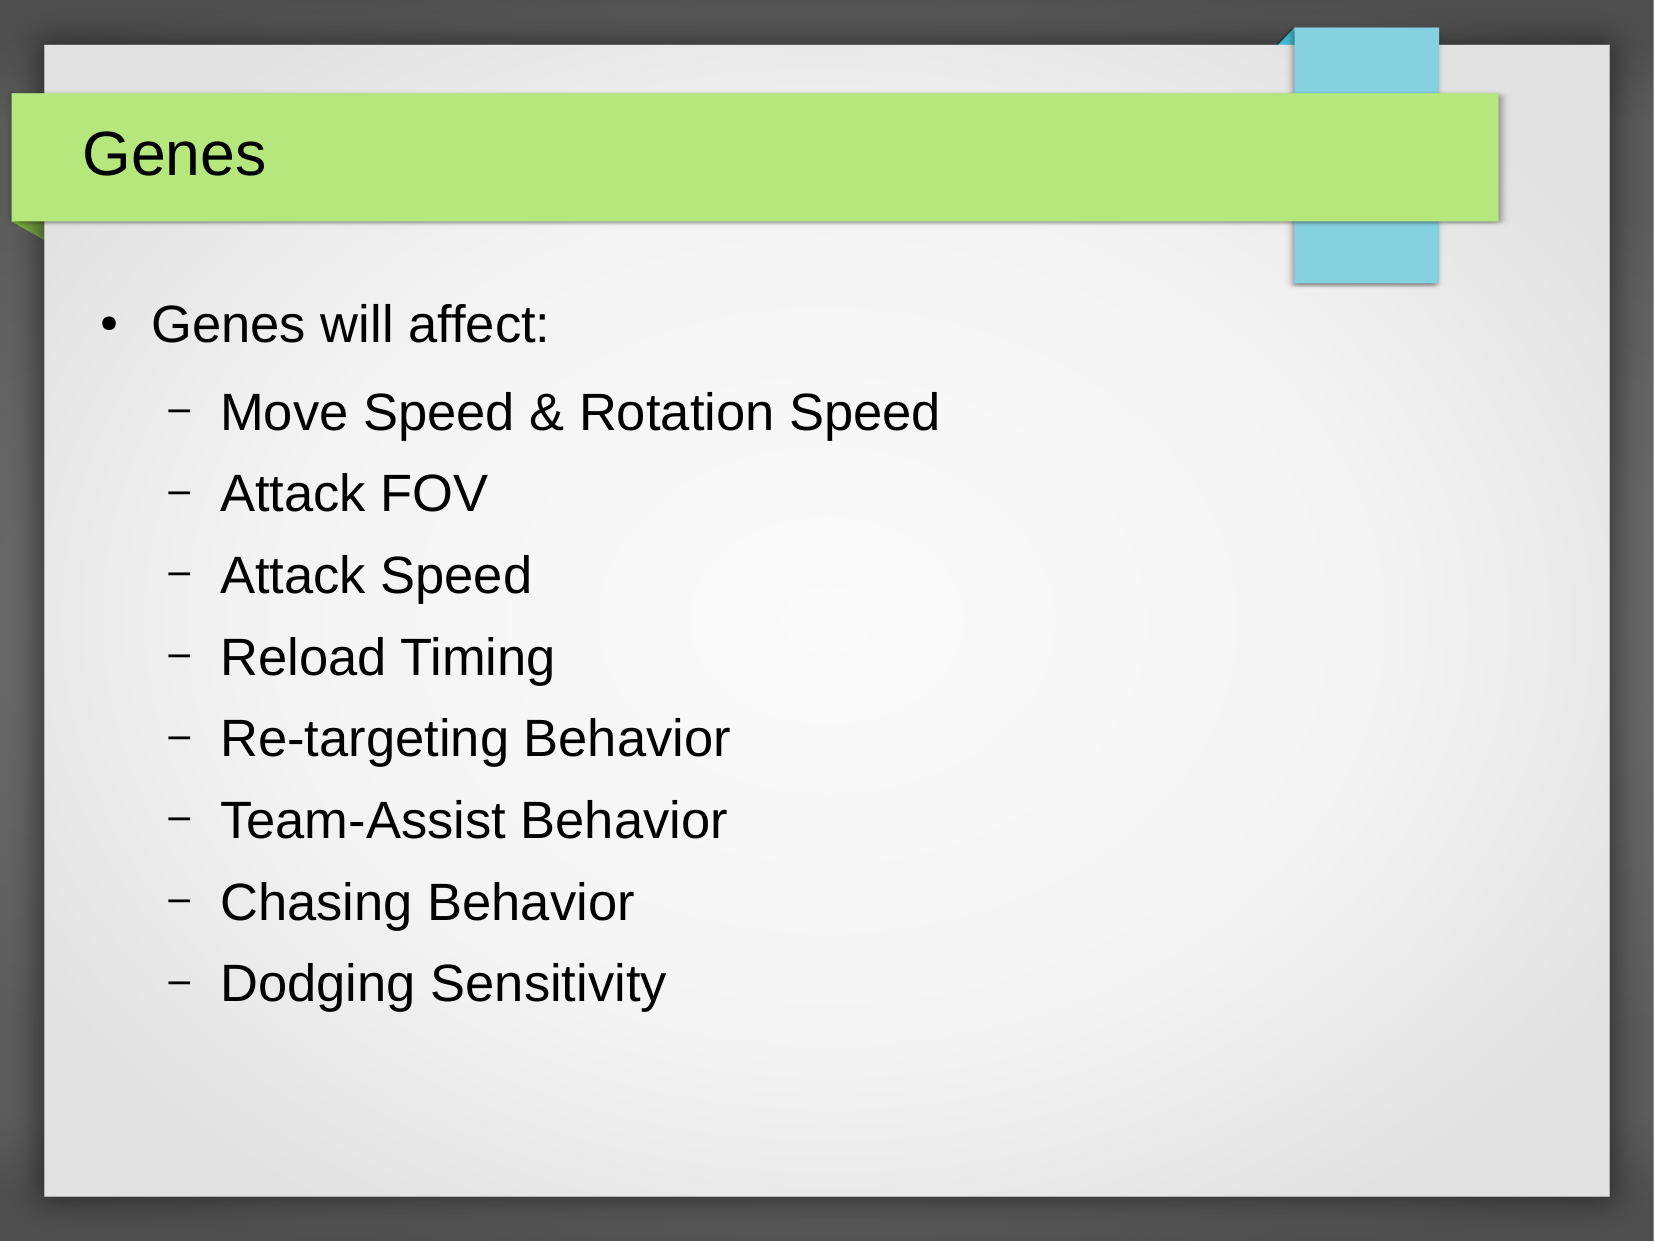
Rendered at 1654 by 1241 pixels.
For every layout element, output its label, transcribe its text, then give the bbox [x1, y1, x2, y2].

list Genes will affect: Move Speed & Rotation Speed Attack FOV Attack Speed Reload Timing Re-targeting Behavior Team-Assist Behavior Chasing Behavior Dodging Sensitivity [82, 295, 1571, 1015]
title Genes [82, 94, 1264, 213]
picture [0, 0, 1654, 1241]
